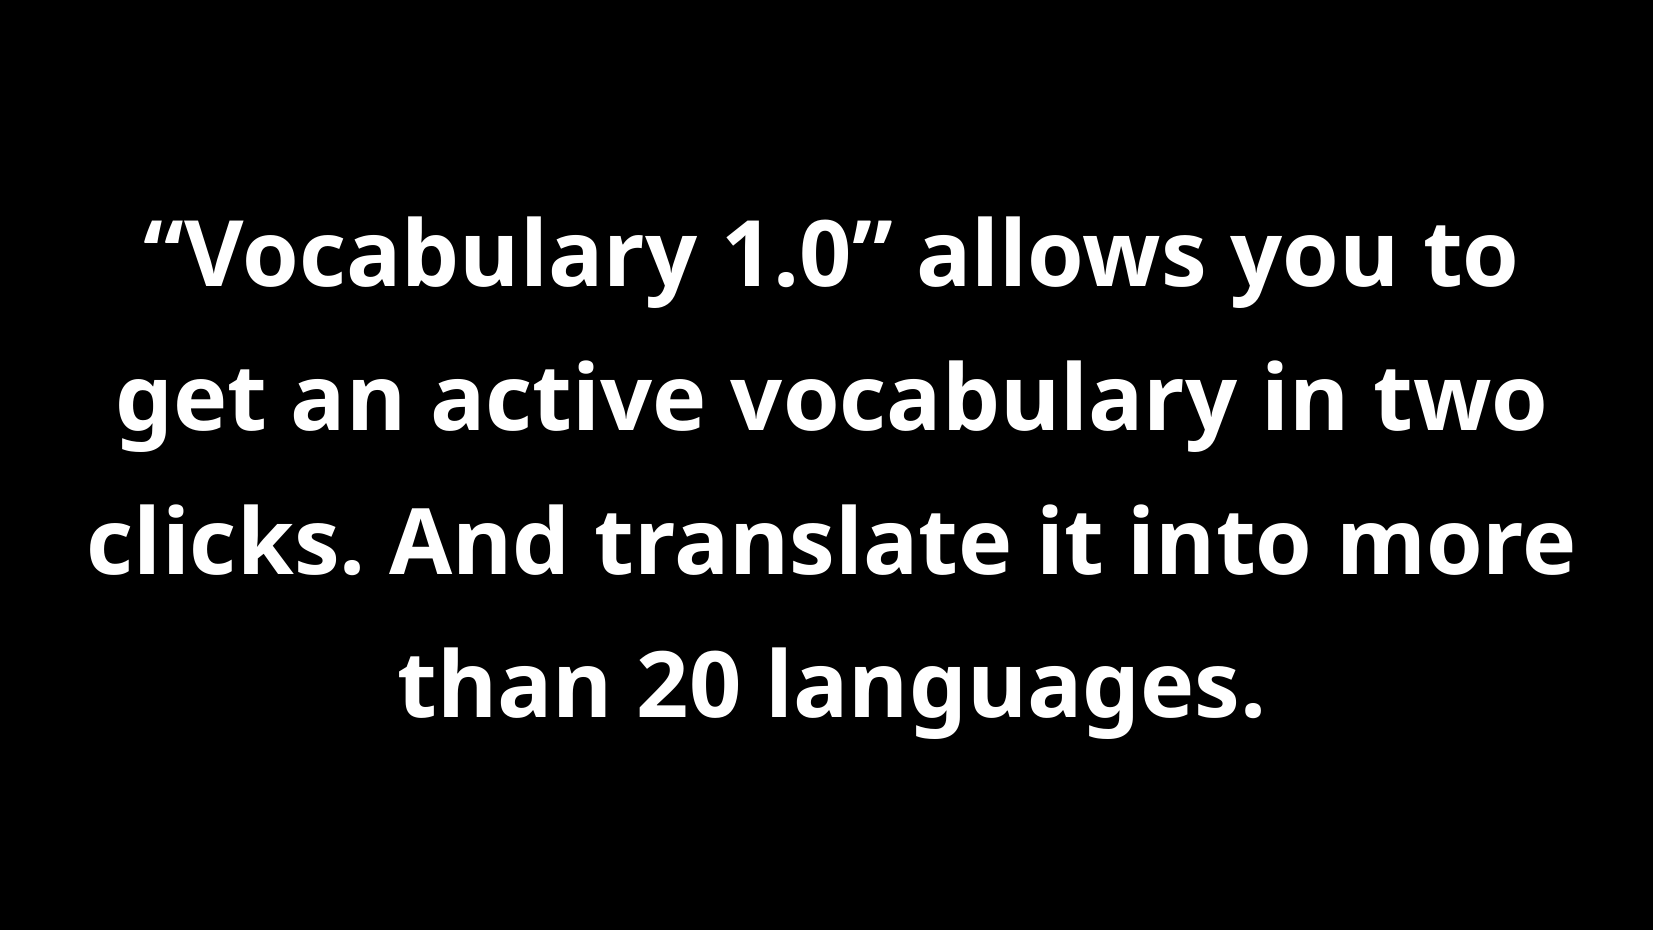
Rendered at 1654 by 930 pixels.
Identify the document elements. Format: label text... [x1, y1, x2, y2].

list “Vocabulary 1.0” allows you to get an active vocabulary in two clicks. And translate it into more than 20 languages. [74, 59, 1590, 855]
